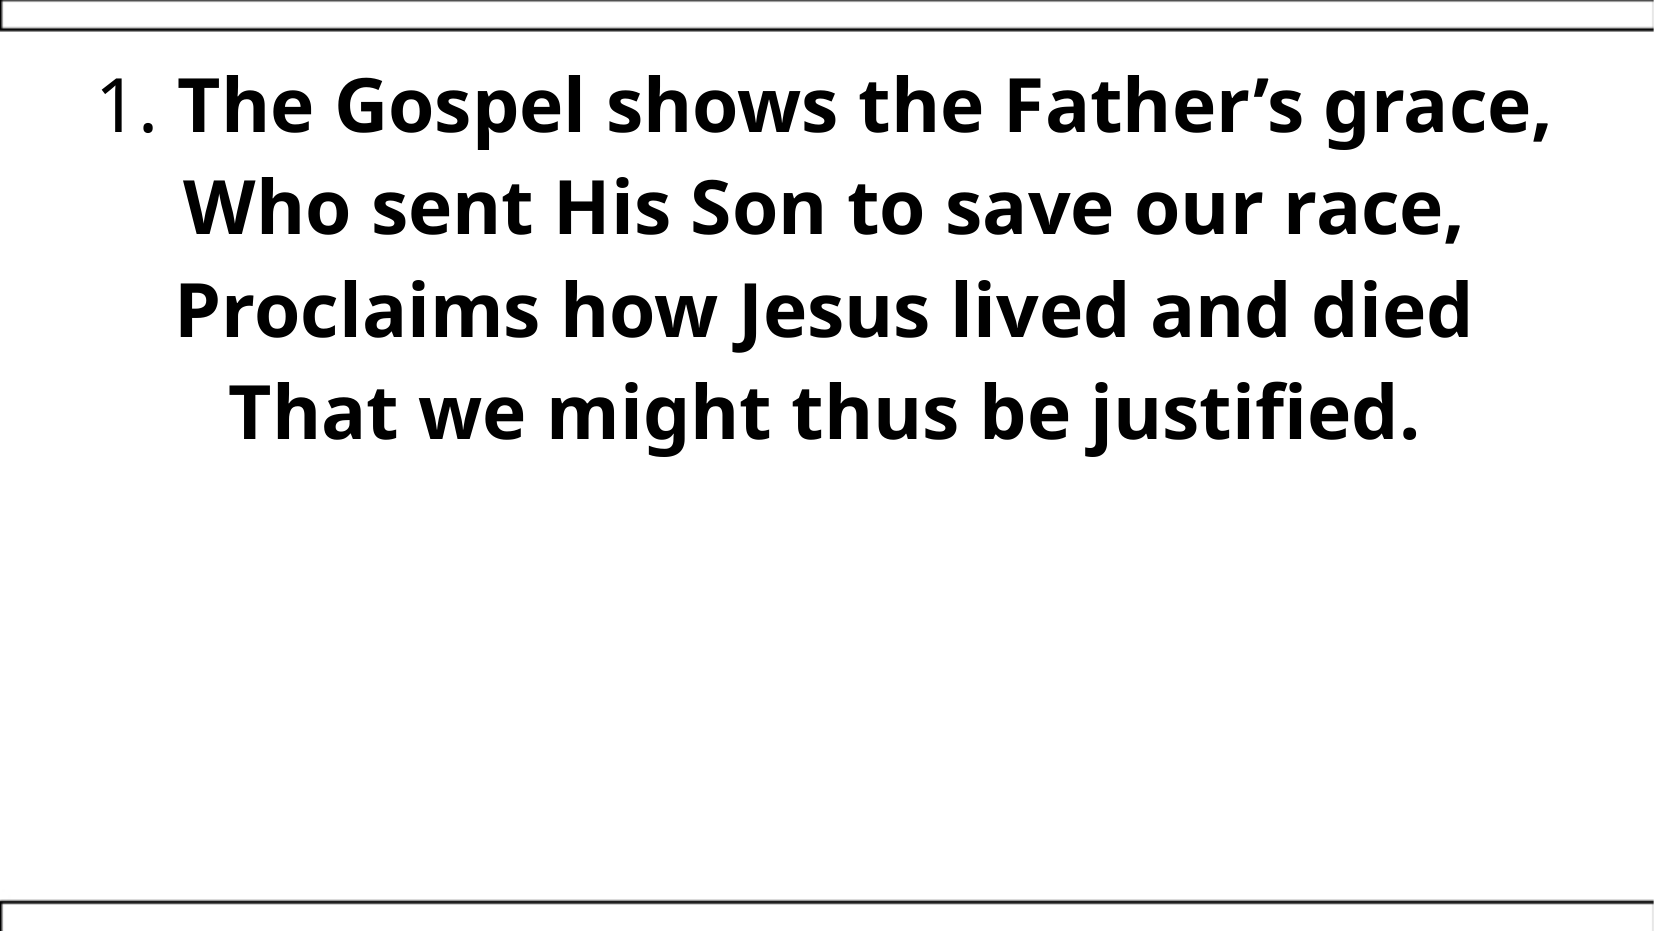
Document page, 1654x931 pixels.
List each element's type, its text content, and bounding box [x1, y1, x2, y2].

picture [0, 0, 1654, 931]
text_box 1. The Gospel shows the Father’s grace, Who sent His Son to save our race, Proclaims how Jesus lived and died That we might thus be justified. [75, 45, 1576, 460]
